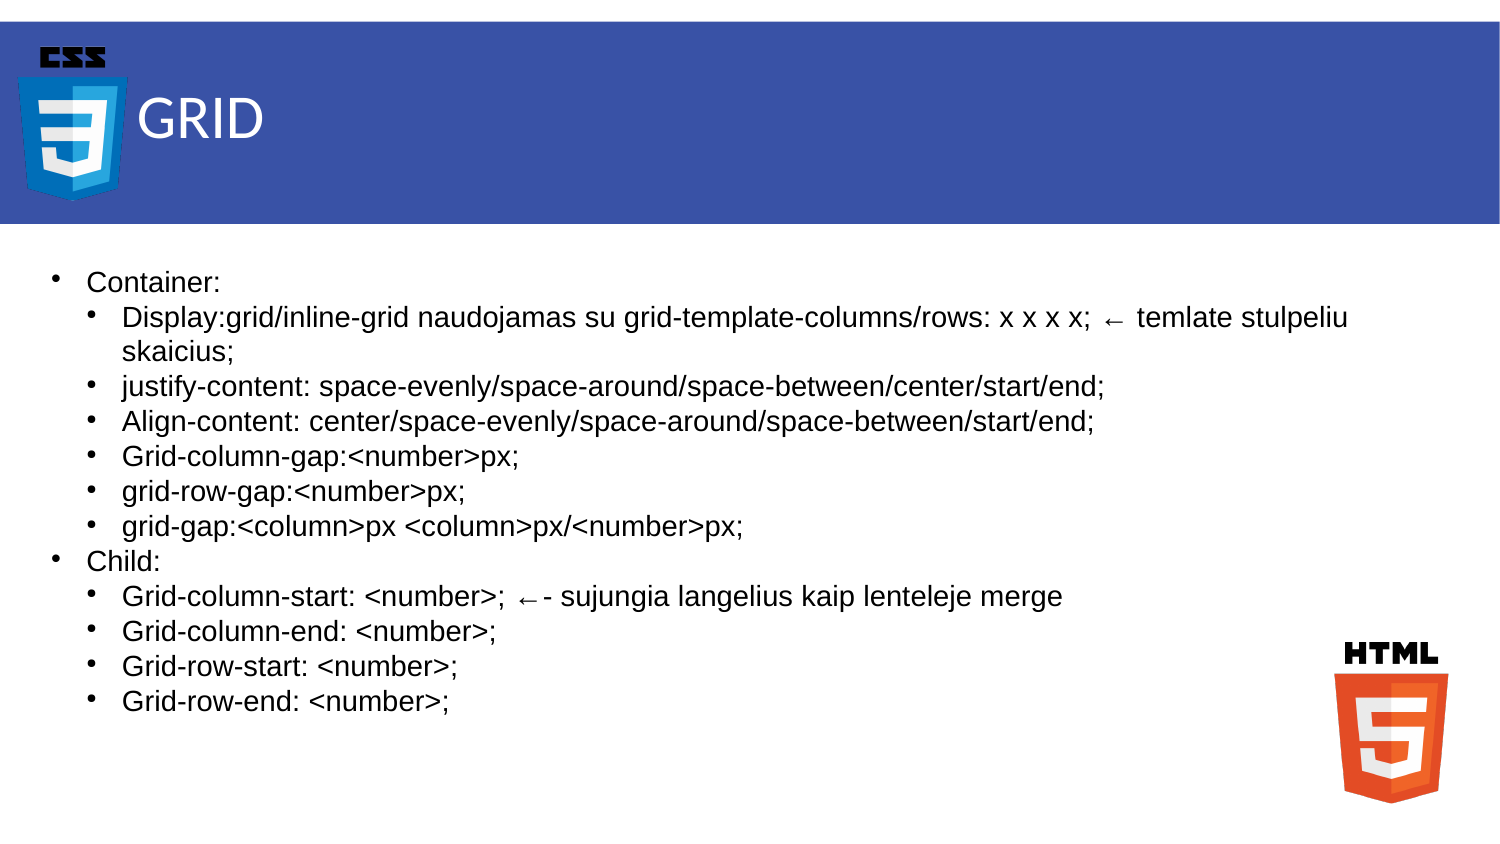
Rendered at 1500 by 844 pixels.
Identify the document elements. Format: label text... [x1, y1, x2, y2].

text_box Container: Display:grid/inline-grid naudojamas su grid-template-columns/rows: x x x x; ← temlate stulpeliu skaicius; justify-content: space-evenly/space-around/space-between/center/start/end; Align-content: center/space-evenly/space-around/space-between/start/end; Grid-column-gap:<number>px; grid-row-gap:<number>px; grid-gap:<column>px <column>px/<number>px; Child: Grid-column-start: <number>; ←- sujungia langelius kaip lenteleje merge Grid-column-end: <number>; Grid-row-start: <number>; Grid-row-end: <number>; [36, 247, 1389, 789]
text_box GRID [128, 72, 1500, 167]
picture [17, 46, 128, 201]
picture [1334, 641, 1449, 804]
